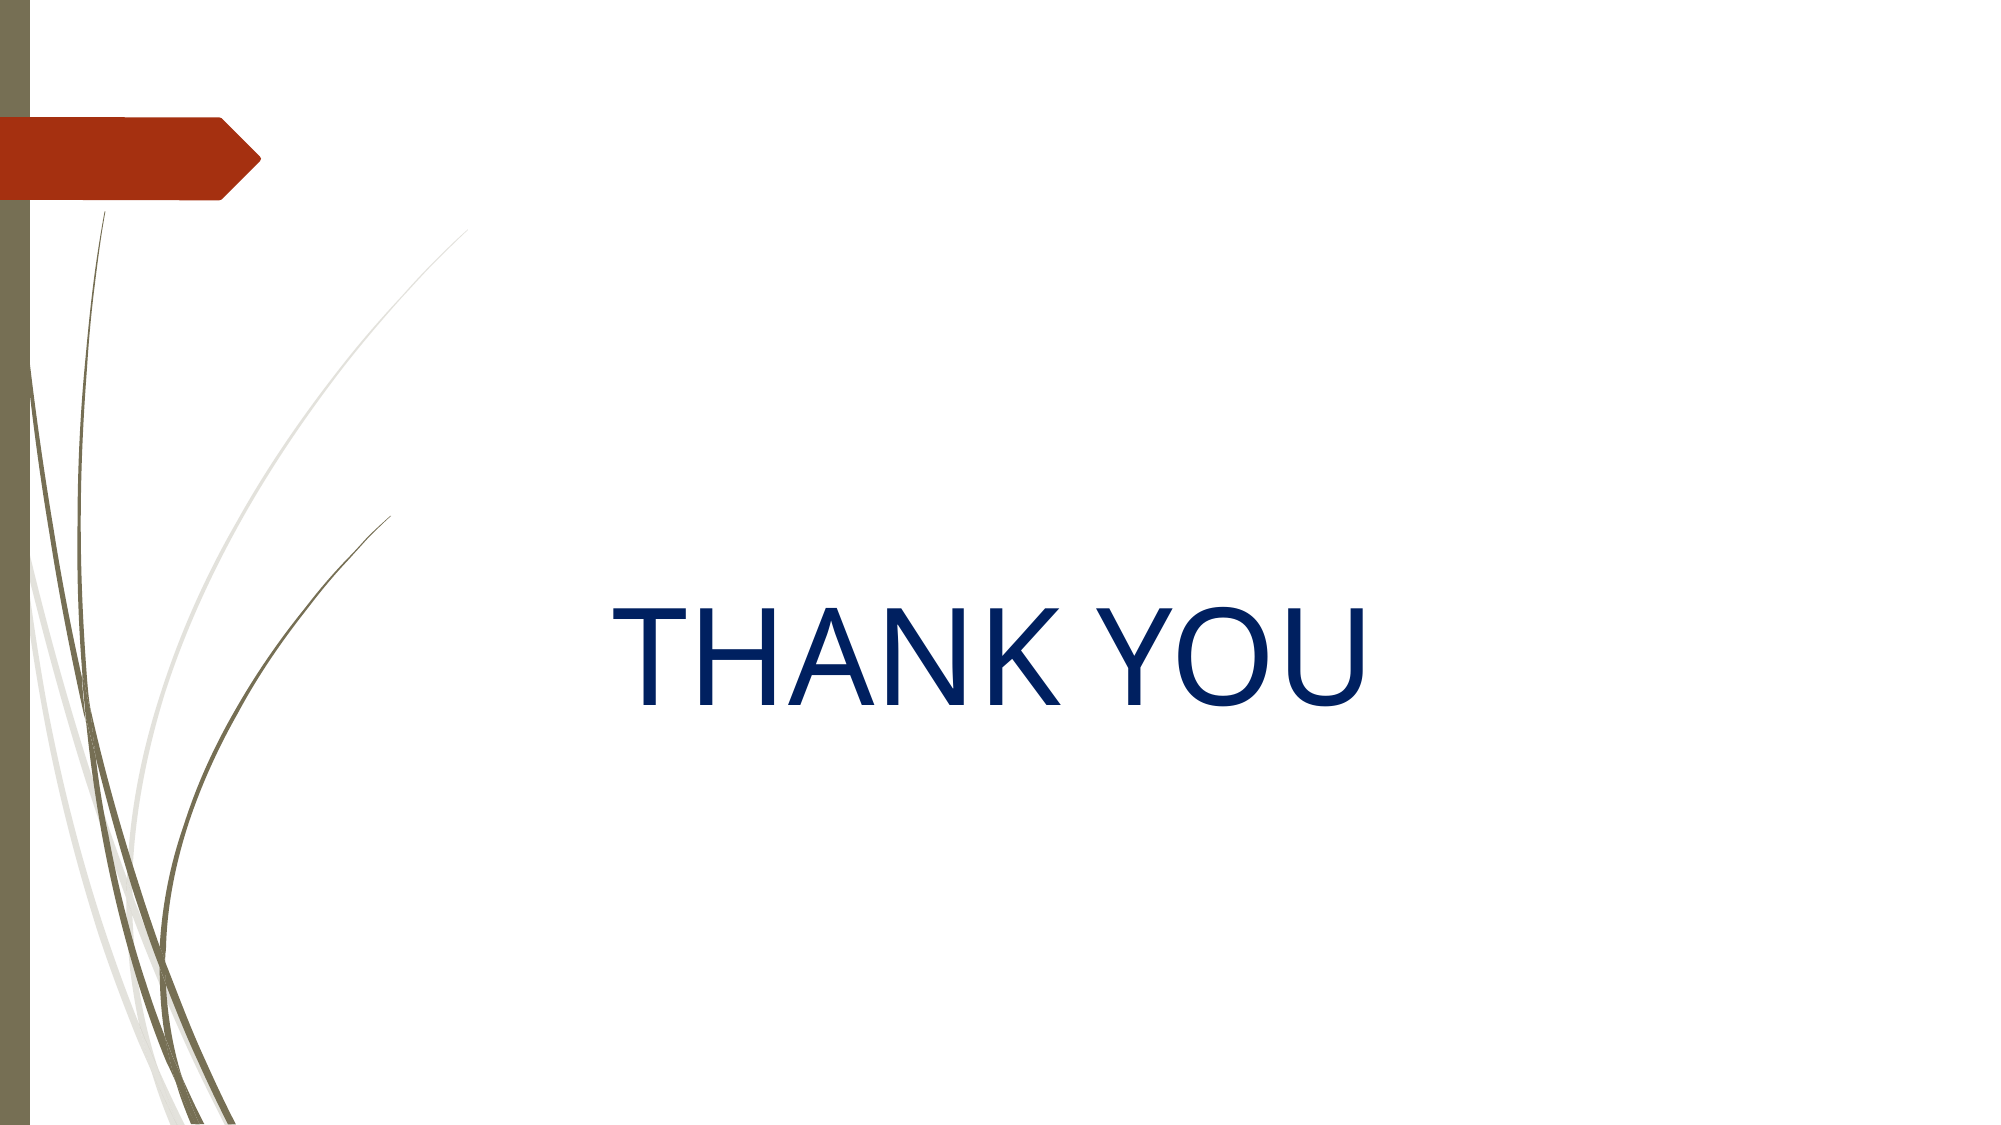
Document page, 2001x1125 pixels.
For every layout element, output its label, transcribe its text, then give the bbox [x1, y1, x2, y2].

title THANK YOU [597, 562, 1421, 765]
